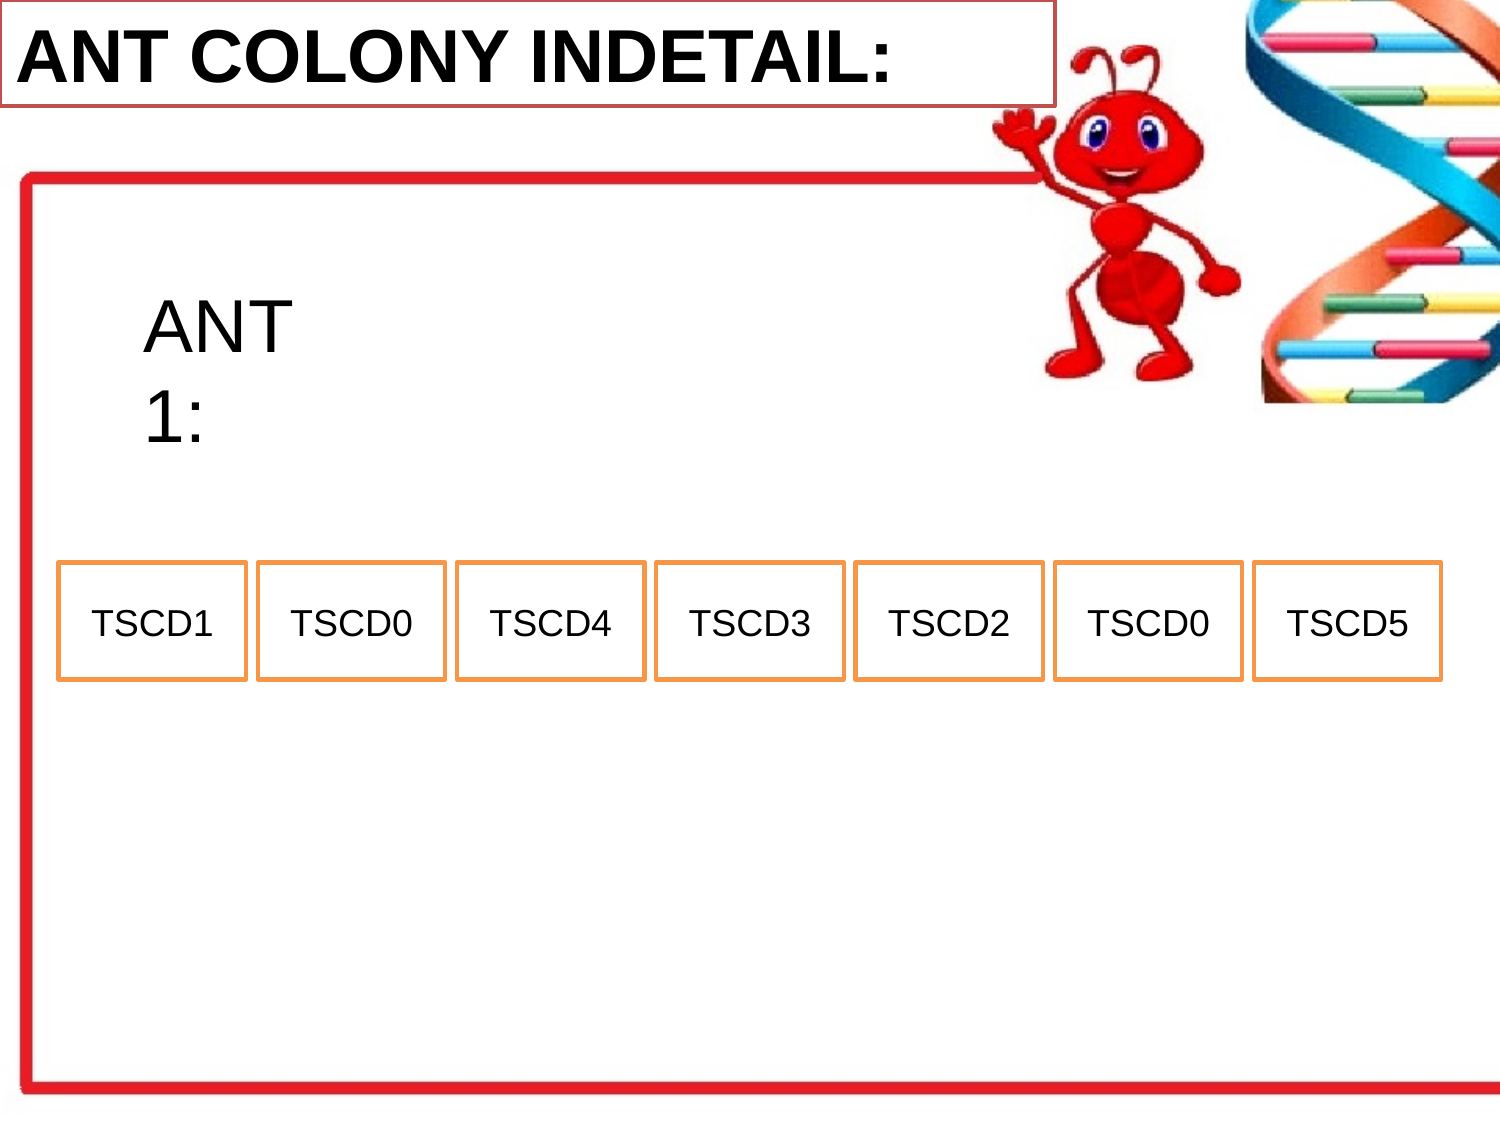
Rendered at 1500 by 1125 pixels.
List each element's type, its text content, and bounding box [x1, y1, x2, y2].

text_box TSCD0 [257, 562, 446, 680]
text_box ANT COLONY INDETAIL: [0, 0, 1055, 106]
text_box ANT 1: [128, 269, 324, 376]
picture [0, 0, 1500, 1125]
text_box TSCD0 [1054, 562, 1243, 680]
text_box TSCD5 [1253, 562, 1442, 680]
text_box TSCD2 [855, 562, 1043, 680]
text_box TSCD1 [58, 562, 247, 680]
text_box TSCD3 [656, 562, 844, 680]
text_box TSCD4 [457, 562, 645, 680]
